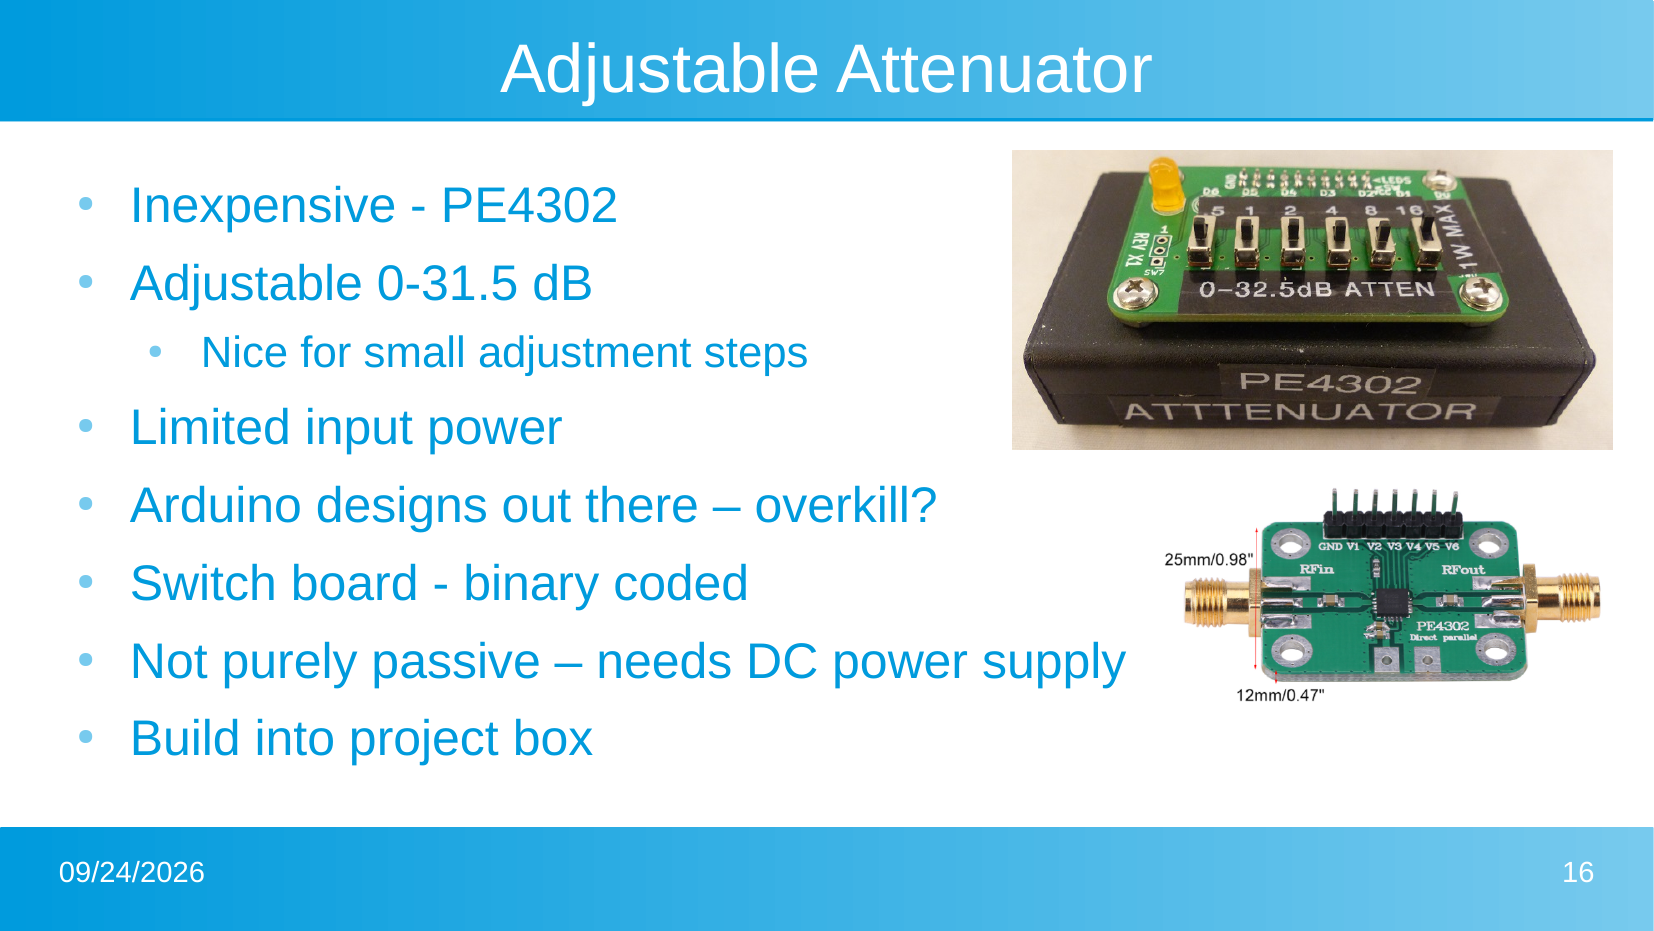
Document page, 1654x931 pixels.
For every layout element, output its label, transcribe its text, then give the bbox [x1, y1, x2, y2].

list Inexpensive - PE4302 Adjustable 0-31.5 dB Nice for small adjustment steps Limited input power Arduino designs out there – overkill? Switch board - binary coded Not purely passive – needs DC power supply Build into project box [59, 177, 1595, 768]
title Adjustable Attenuator [59, 29, 1595, 108]
picture [1162, 487, 1607, 713]
picture [1012, 150, 1613, 451]
